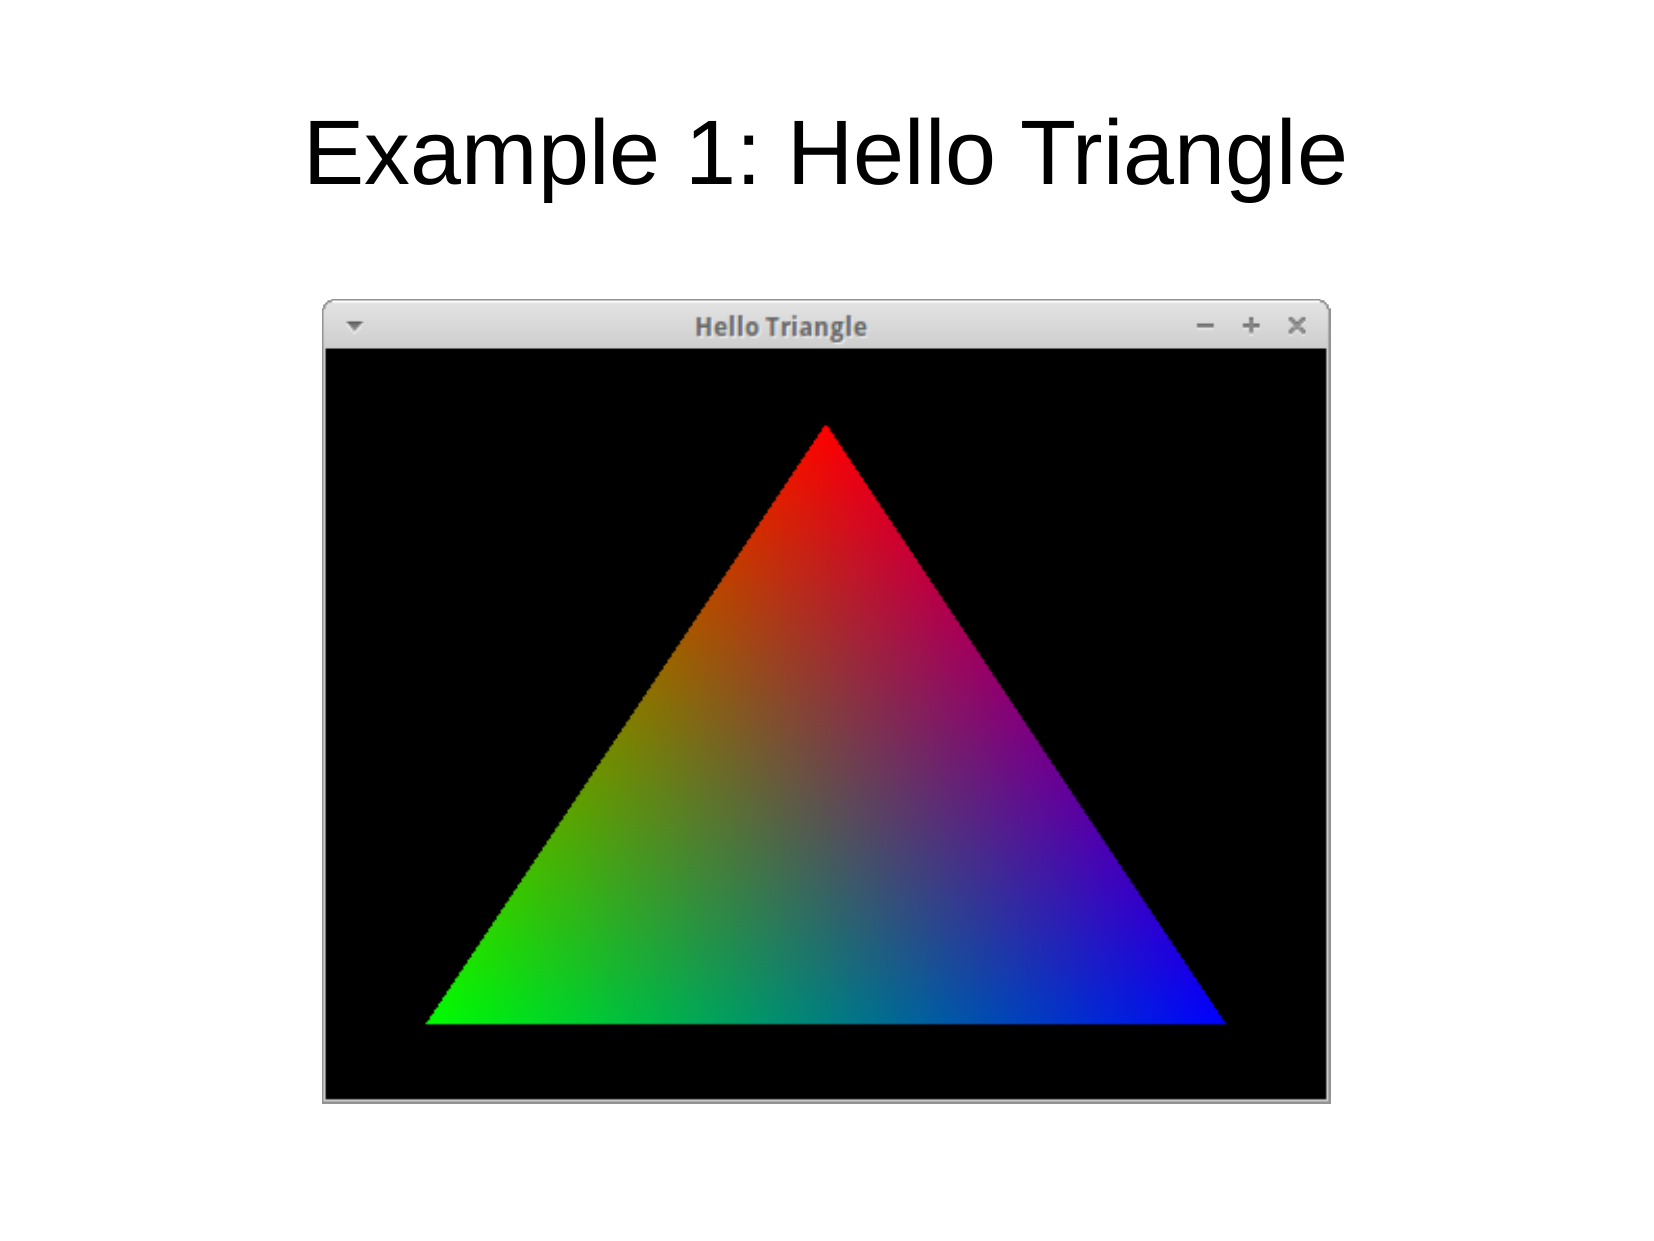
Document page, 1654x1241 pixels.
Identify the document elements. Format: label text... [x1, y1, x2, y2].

picture [322, 299, 1331, 1104]
title Example 1: Hello Triangle [82, 49, 1571, 257]
